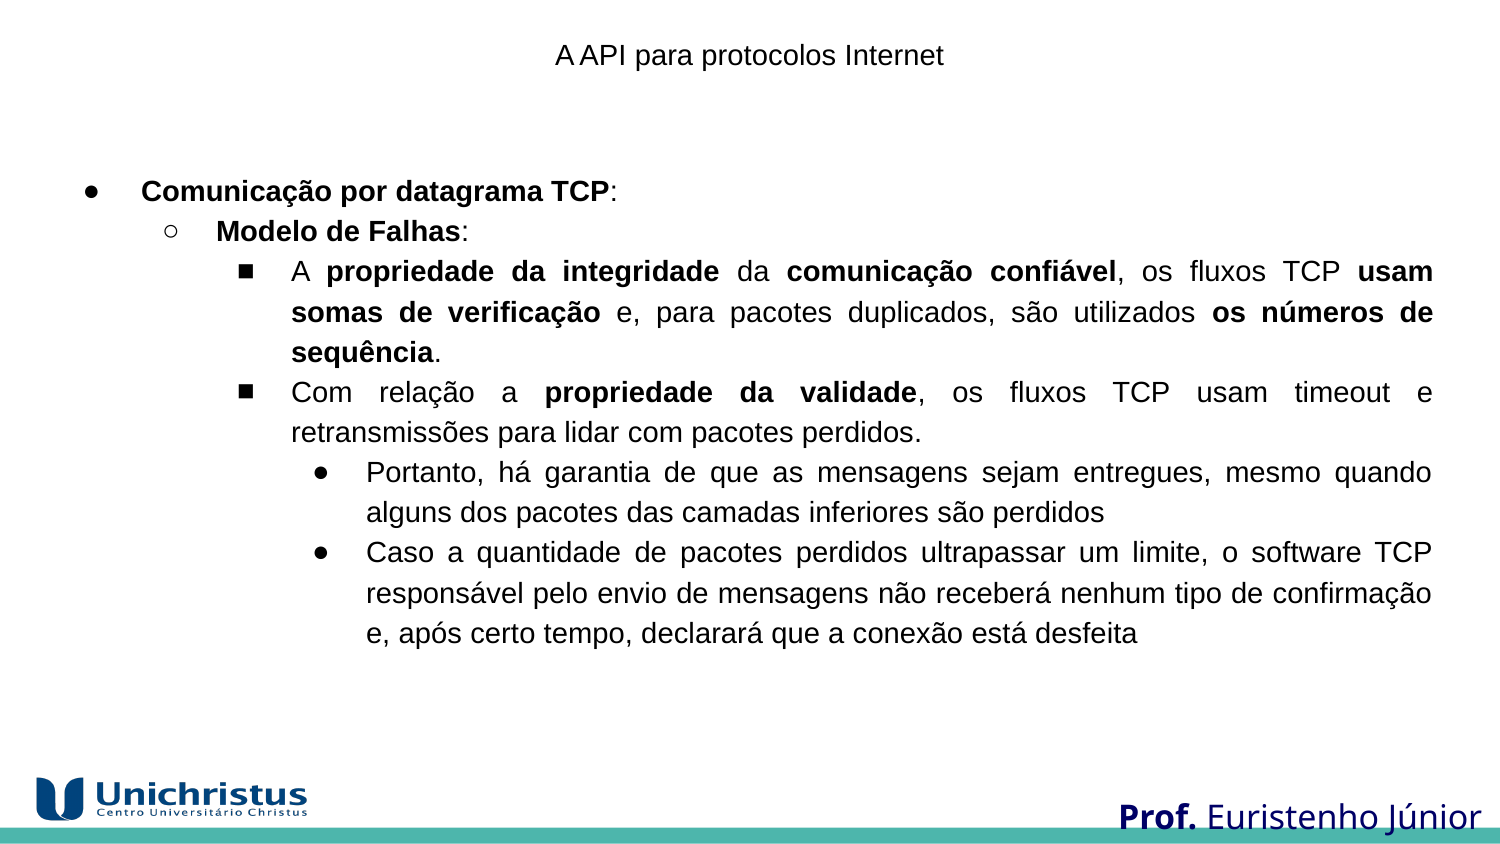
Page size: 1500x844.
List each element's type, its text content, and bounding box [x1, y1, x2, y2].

title A API para protocolos Internet [51, 20, 1449, 137]
picture [32, 775, 311, 822]
list Comunicação por datagrama TCP: Modelo de Falhas: A propriedade da integridade da comunicação confiável, os fluxos TCP usam somas de verificação e, para pacotes duplicados, são utilizados os números de sequência. Com relação a propriedade da validade, os fluxos TCP usam timeout e retransmissões para lidar com pacotes perdidos. Portanto, há garantia de que as mensagens sejam entregues, mesmo quando alguns dos pacotes das camadas inferiores são perdidos Caso a quantidade de pacotes perdidos ultrapassar um limite, o software TCP responsável pelo envio de mensagens não receberá nenhum tipo de confirmação e, após certo tempo, declarará que a conexão está desfeita [51, 152, 1449, 750]
